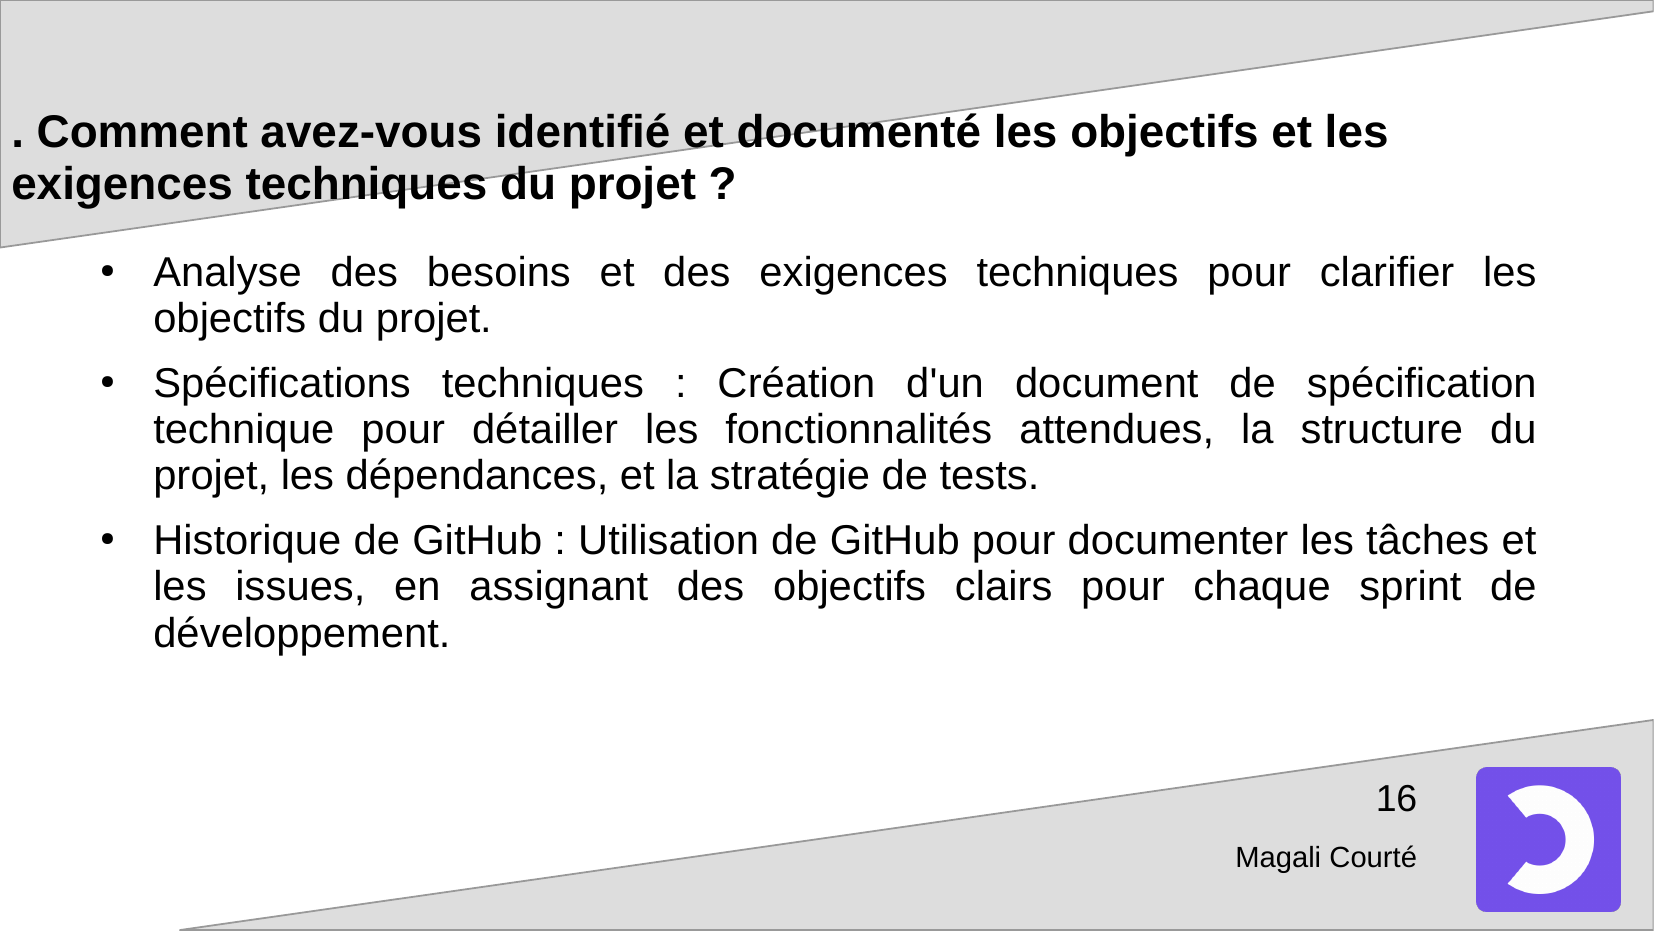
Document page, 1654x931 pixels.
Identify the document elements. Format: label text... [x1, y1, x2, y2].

list Analyse des besoins et des exigences techniques pour clarifier les objectifs du projet. Spécifications techniques : Création d'un document de spécification technique pour détailler les fonctionnalités attendues, la structure du projet, les dépendances, et la stratégie de tests. Historique de GitHub : Utilisation de GitHub pour documenter les tâches et les issues, en assignant des objectifs clairs pour chaque sprint de développement. [82, 248, 1538, 789]
title . Comment avez-vous identifié et documenté les objectifs et les exigences techniques du projet ? [11, 79, 1488, 236]
picture [1476, 767, 1621, 912]
